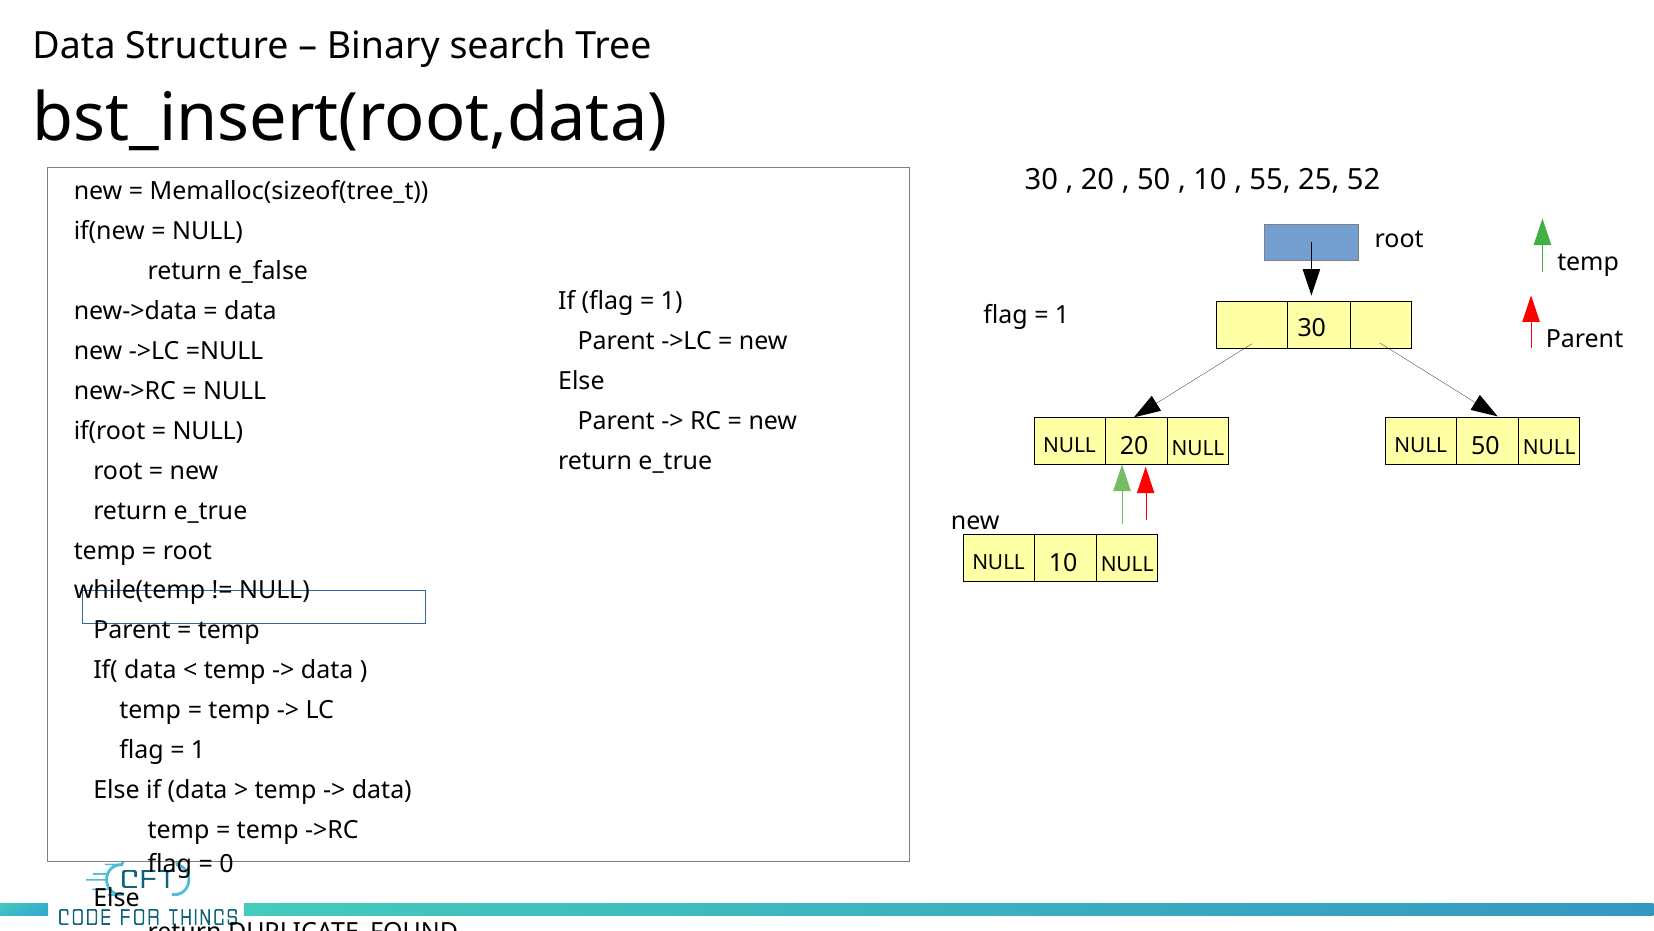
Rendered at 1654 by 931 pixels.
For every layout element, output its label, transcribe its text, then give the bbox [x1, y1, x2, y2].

text_box [1288, 301, 1350, 349]
text_box [1216, 301, 1287, 349]
text_box root [1359, 212, 1440, 258]
text_box NULL [1379, 422, 1464, 463]
text_box [1385, 417, 1456, 422]
title Data Structure – Binary search Tree bst_insert(root,data) [32, 12, 1184, 166]
text_box new [936, 495, 1018, 540]
text_box NULL [1086, 542, 1170, 582]
text_box [603, 167, 910, 862]
text_box [1519, 417, 1580, 425]
text_box [1034, 417, 1105, 423]
text_box new = Memalloc(sizeof(tree_t)) if(new = NULL) return e_false new->data = data new ->LC =NULL new->RC = NULL if(root = NULL) root = new return e_true temp = root while(temp != NULL) Parent = temp If( data < temp -> data ) temp = temp -> LC flag = 1 Else if (data > temp -> data) temp = temp ->RC flag = 0 Else return DUPLICATE_FOUND [59, 166, 603, 866]
text_box [1264, 224, 1359, 261]
text_box 50 [1456, 420, 1519, 465]
text_box [1097, 534, 1158, 542]
text_box 30 [1282, 302, 1345, 347]
text_box NULL [957, 540, 1041, 580]
text_box 20 [1105, 420, 1167, 465]
text_box [1168, 417, 1229, 425]
text_box [1018, 534, 1034, 540]
text_box NULL [1156, 425, 1241, 465]
text_box Parent [1531, 313, 1641, 358]
text_box NULL [1508, 425, 1592, 465]
picture [59, 866, 237, 925]
text_box 10 [1034, 537, 1096, 582]
text_box 30 , 20 , 50 , 10 , 55, 25, 52 [1009, 141, 1536, 201]
text_box [1351, 301, 1412, 349]
text_box temp [1542, 236, 1638, 281]
text_box [47, 167, 59, 862]
text_box NULL [1028, 423, 1112, 463]
text_box If (flag = 1) Parent ->LC = new Else Parent -> RC = new return e_true [543, 275, 863, 496]
text_box flag = 1 [968, 288, 1111, 334]
